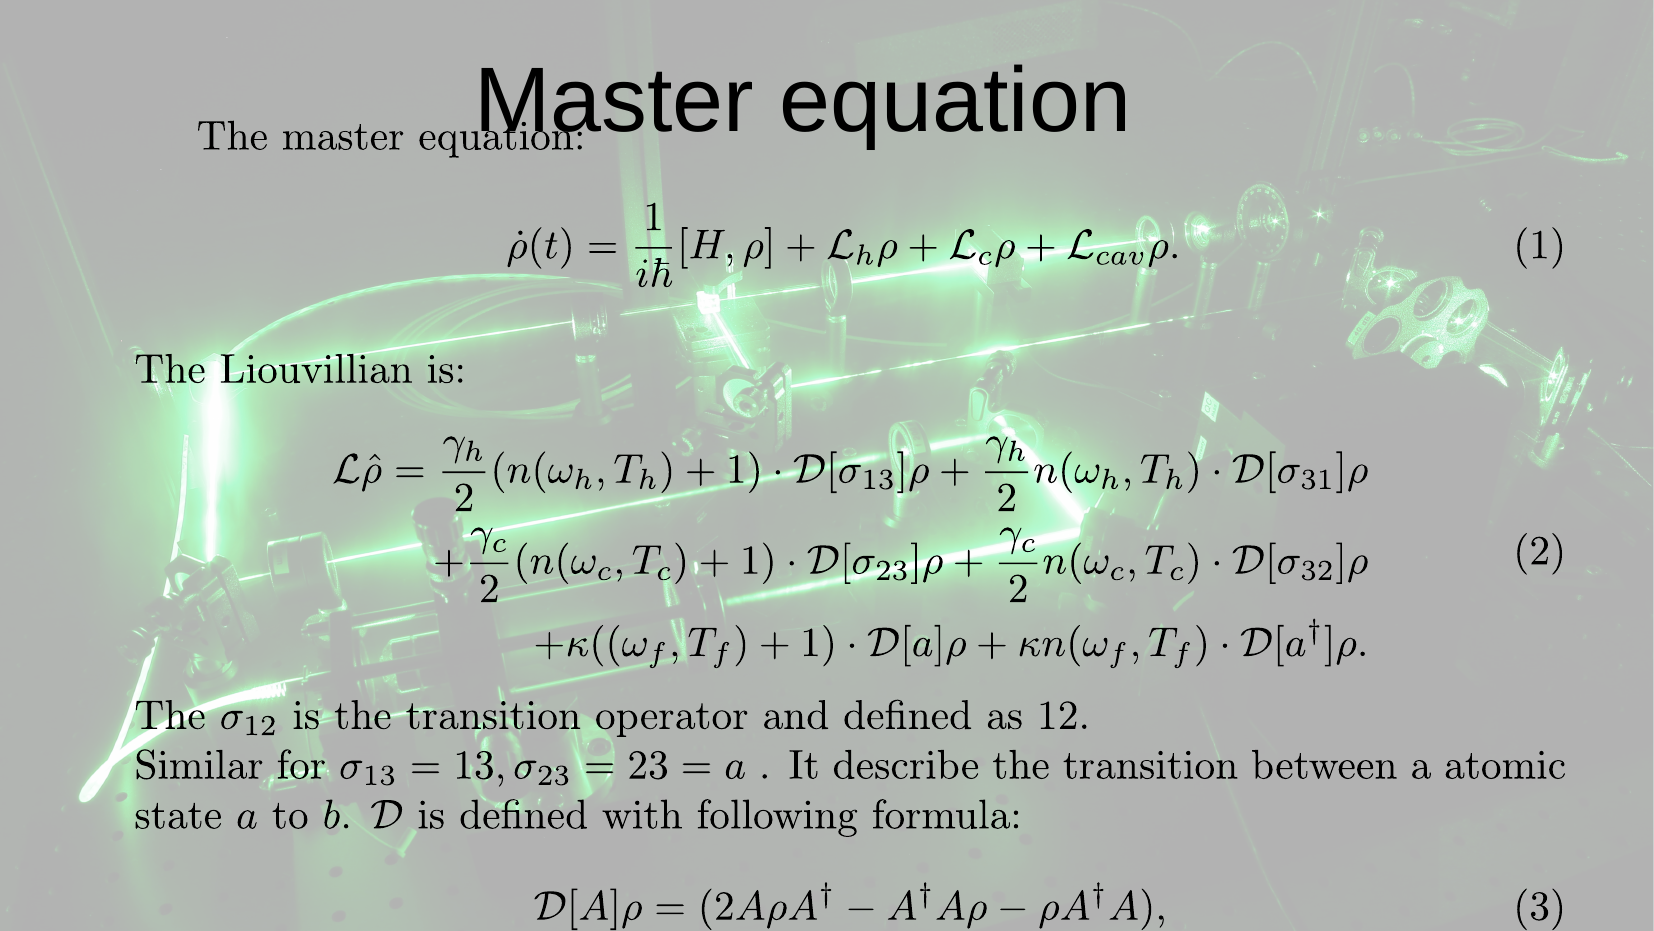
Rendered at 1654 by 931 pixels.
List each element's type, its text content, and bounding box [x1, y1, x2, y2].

text_box [803, 628, 818, 657]
text_box [1019, 637, 1041, 657]
text_box [1252, 749, 1273, 780]
text_box [688, 627, 717, 657]
text_box [978, 251, 992, 265]
text_box [598, 478, 604, 491]
text_box [1008, 710, 1022, 730]
text_box [1167, 753, 1181, 780]
text_box [1174, 641, 1190, 669]
text_box [1348, 464, 1368, 492]
text_box [1318, 560, 1332, 580]
text_box [370, 364, 390, 384]
text_box [690, 229, 726, 259]
text_box [1071, 542, 1082, 584]
text_box [1061, 889, 1090, 920]
text_box [1537, 760, 1547, 779]
text_box [762, 542, 773, 584]
text_box [609, 624, 620, 667]
text_box [636, 268, 648, 288]
text_box [919, 882, 931, 909]
text_box [535, 451, 546, 494]
text_box [351, 700, 373, 729]
text_box [1552, 227, 1563, 269]
text_box [1278, 555, 1301, 575]
text_box [204, 809, 221, 829]
text_box [1145, 545, 1174, 574]
text_box [1133, 651, 1139, 665]
text_box [531, 130, 550, 151]
text_box [1008, 440, 1025, 462]
text_box [534, 891, 566, 920]
text_box [1032, 760, 1049, 780]
text_box [686, 458, 715, 487]
text_box [1517, 227, 1527, 269]
text_box [561, 227, 571, 269]
text_box [530, 555, 554, 575]
text_box [571, 888, 578, 931]
text_box [456, 750, 471, 779]
text_box [538, 765, 552, 785]
text_box [716, 892, 733, 920]
text_box [596, 710, 615, 730]
text_box [158, 760, 168, 779]
text_box [877, 240, 898, 268]
text_box [475, 750, 493, 780]
text_box [978, 631, 1006, 660]
text_box [629, 750, 646, 779]
text_box [324, 364, 334, 383]
text_box [1531, 536, 1548, 565]
text_box [419, 130, 436, 151]
text_box [1148, 240, 1169, 268]
text_box [616, 569, 622, 582]
text_box [876, 560, 890, 580]
text_box [358, 364, 368, 383]
text_box [443, 436, 466, 464]
text_box [261, 715, 275, 736]
text_box [198, 121, 226, 150]
text_box [498, 774, 504, 787]
text_box [1552, 888, 1563, 931]
text_box [697, 799, 712, 829]
text_box [514, 760, 537, 780]
text_box [531, 227, 542, 269]
text_box [999, 527, 1022, 555]
text_box [844, 542, 851, 584]
text_box [1286, 637, 1306, 657]
text_box [1034, 464, 1057, 484]
text_box [460, 710, 481, 729]
text_box [1338, 760, 1355, 780]
text_box [1309, 760, 1338, 780]
text_box [1532, 230, 1547, 259]
text_box [773, 810, 802, 829]
text_box [659, 710, 674, 729]
text_box [170, 760, 203, 779]
text_box [480, 574, 498, 603]
text_box [246, 715, 258, 736]
text_box [954, 549, 983, 578]
text_box [1320, 469, 1331, 489]
text_box [168, 809, 188, 829]
text_box [1232, 545, 1264, 574]
text_box [1269, 451, 1276, 494]
text_box [807, 700, 829, 730]
text_box [616, 710, 638, 737]
text_box [1336, 451, 1342, 494]
text_box [324, 799, 340, 829]
text_box [418, 810, 428, 829]
text_box [354, 124, 368, 151]
text_box [544, 232, 558, 259]
text_box [743, 240, 764, 268]
text_box [406, 703, 420, 730]
text_box [237, 810, 257, 829]
text_box [248, 760, 263, 779]
text_box [507, 464, 531, 484]
text_box [334, 703, 348, 730]
text_box [727, 253, 733, 267]
text_box [875, 760, 889, 780]
text_box [389, 131, 404, 150]
text_box [438, 131, 459, 158]
text_box [701, 888, 712, 931]
text_box [558, 542, 569, 584]
text_box [911, 542, 917, 584]
text_box [1240, 627, 1272, 657]
text_box [204, 760, 214, 779]
text_box [136, 749, 156, 780]
text_box [657, 567, 671, 581]
text_box [1552, 533, 1563, 575]
text_box [289, 809, 308, 829]
text_box [554, 765, 569, 786]
text_box [908, 710, 930, 729]
text_box [538, 710, 557, 730]
text_box [967, 901, 987, 929]
text_box [369, 453, 381, 461]
text_box [165, 353, 187, 383]
text_box [1039, 901, 1060, 929]
text_box [1117, 760, 1139, 779]
text_box [310, 760, 325, 779]
text_box [1357, 760, 1374, 780]
text_box [995, 240, 1015, 268]
text_box [1111, 251, 1127, 265]
text_box [852, 555, 875, 575]
text_box [535, 631, 564, 660]
text_box [1062, 451, 1072, 494]
text_box [439, 710, 459, 730]
text_box [499, 710, 509, 729]
text_box [1129, 251, 1144, 265]
text_box [439, 364, 454, 384]
text_box [788, 889, 818, 920]
text_box [1059, 701, 1077, 729]
text_box [906, 810, 921, 829]
text_box [1184, 760, 1194, 779]
text_box [1530, 892, 1549, 921]
text_box [347, 353, 357, 383]
text_box [301, 364, 322, 384]
text_box [547, 809, 564, 829]
text_box [857, 244, 873, 265]
text_box [1042, 637, 1065, 657]
text_box [879, 469, 893, 490]
text_box [804, 753, 818, 780]
text_box [1294, 753, 1308, 780]
text_box [422, 710, 437, 729]
text_box [1216, 760, 1238, 779]
text_box [1109, 889, 1138, 920]
text_box [483, 130, 503, 151]
text_box [1141, 888, 1152, 931]
text_box [216, 749, 226, 779]
text_box [1232, 454, 1264, 483]
text_box [593, 624, 604, 667]
text_box [905, 624, 911, 667]
text_box [926, 760, 936, 779]
text_box [258, 364, 277, 384]
text_box [713, 641, 730, 669]
text_box [991, 809, 1010, 829]
text_box [807, 545, 839, 574]
text_box [1110, 641, 1126, 669]
text_box [760, 631, 789, 660]
text_box [735, 624, 746, 667]
text_box [455, 483, 473, 512]
text_box [602, 810, 632, 829]
text_box [293, 710, 303, 729]
text_box [646, 202, 661, 231]
text_box [519, 131, 529, 150]
text_box [649, 641, 666, 669]
text_box [559, 710, 581, 729]
text_box [1158, 915, 1164, 928]
text_box [1170, 567, 1184, 581]
text_box [493, 538, 506, 553]
title Master equation [59, 21, 1548, 178]
text_box [941, 458, 969, 487]
text_box [885, 809, 904, 829]
text_box [524, 810, 546, 829]
text_box [1276, 760, 1293, 780]
text_box [696, 703, 710, 730]
text_box [391, 364, 412, 383]
text_box [767, 901, 787, 929]
text_box [632, 545, 662, 574]
text_box [483, 710, 497, 730]
text_box [764, 227, 771, 269]
text_box [459, 131, 481, 151]
text_box [1277, 624, 1284, 667]
text_box [483, 809, 500, 829]
text_box [277, 749, 292, 779]
text_box [1308, 618, 1320, 646]
text_box [575, 468, 592, 490]
text_box [910, 760, 925, 779]
text_box [956, 810, 978, 829]
text_box [335, 353, 345, 383]
text_box [227, 120, 249, 150]
text_box [1445, 760, 1465, 780]
text_box [1149, 627, 1178, 657]
text_box [936, 889, 965, 920]
text_box [548, 464, 573, 484]
text_box [815, 810, 837, 829]
text_box [985, 436, 1008, 464]
text_box [1348, 555, 1368, 583]
text_box [1070, 624, 1080, 667]
text_box [1301, 469, 1316, 490]
text_box [579, 889, 609, 920]
text_box [736, 889, 765, 920]
text_box [1166, 468, 1183, 490]
text_box [909, 234, 937, 262]
text_box [1196, 624, 1206, 667]
text_box [1549, 760, 1565, 780]
text_box [979, 799, 989, 829]
text_box [946, 637, 966, 666]
text_box [494, 451, 505, 494]
text_box [913, 637, 933, 657]
text_box [749, 451, 759, 494]
text_box [838, 809, 858, 837]
text_box [827, 229, 854, 260]
text_box [891, 760, 908, 780]
text_box [290, 760, 309, 780]
text_box [1063, 753, 1077, 780]
text_box [1301, 560, 1316, 581]
text_box [784, 710, 806, 729]
text_box [151, 802, 165, 829]
text_box [725, 760, 745, 780]
text_box [567, 637, 589, 657]
text_box [501, 799, 523, 829]
text_box [365, 765, 377, 785]
text_box [733, 710, 748, 729]
text_box [1375, 760, 1397, 779]
text_box [188, 364, 205, 384]
text_box [527, 710, 537, 729]
text_box [1517, 888, 1527, 931]
text_box [729, 455, 744, 483]
text_box [644, 802, 658, 829]
text_box [1336, 637, 1357, 666]
text_box [639, 468, 656, 490]
text_box [503, 124, 517, 151]
text_box [1102, 468, 1119, 490]
text_box [1188, 542, 1198, 584]
text_box [731, 799, 741, 829]
text_box [1040, 701, 1055, 729]
text_box [135, 700, 163, 729]
text_box [1129, 569, 1135, 582]
text_box [510, 703, 524, 730]
text_box [909, 464, 929, 492]
text_box [283, 131, 316, 150]
text_box [1412, 760, 1431, 780]
text_box [228, 760, 247, 780]
text_box [950, 700, 972, 730]
text_box [380, 765, 395, 786]
text_box [1156, 760, 1166, 779]
text_box [1324, 624, 1331, 667]
text_box [649, 750, 668, 780]
text_box [922, 810, 956, 829]
text_box [743, 546, 758, 574]
text_box [374, 710, 391, 730]
text_box [681, 227, 688, 269]
text_box [1067, 229, 1094, 260]
text_box [873, 799, 887, 829]
text_box [1517, 533, 1527, 575]
text_box [839, 464, 862, 484]
text_box [712, 710, 732, 730]
text_box [1009, 749, 1031, 779]
text_box [833, 749, 855, 780]
text_box [1022, 538, 1035, 553]
text_box [934, 624, 941, 667]
text_box [1188, 451, 1198, 494]
text_box [427, 364, 437, 383]
text_box [338, 130, 353, 151]
text_box [962, 760, 979, 780]
text_box [1074, 464, 1100, 484]
text_box [823, 624, 833, 667]
text_box [1096, 760, 1116, 780]
text_box [710, 809, 729, 829]
text_box [370, 130, 387, 151]
text_box [672, 651, 678, 665]
text_box [998, 483, 1015, 512]
text_box [993, 753, 1007, 780]
text_box [610, 888, 617, 931]
text_box [165, 700, 187, 729]
text_box [470, 527, 493, 555]
text_box [435, 549, 463, 578]
text_box [923, 555, 943, 583]
text_box [250, 130, 267, 151]
text_box [931, 710, 948, 730]
text_box [552, 131, 574, 150]
text_box [651, 257, 673, 288]
text_box [460, 799, 481, 829]
text_box [188, 802, 202, 829]
text_box [764, 710, 783, 730]
text_box [246, 364, 256, 383]
text_box [1043, 555, 1067, 575]
text_box [742, 799, 753, 829]
text_box [949, 229, 976, 260]
text_box [885, 699, 907, 729]
text_box [622, 901, 642, 929]
text_box [1125, 478, 1131, 491]
text_box [803, 810, 813, 829]
text_box [1195, 760, 1214, 780]
text_box [754, 809, 773, 829]
text_box [614, 454, 643, 483]
text_box [633, 810, 643, 829]
text_box [1465, 753, 1479, 780]
text_box [1111, 567, 1124, 581]
text_box [1502, 760, 1536, 779]
text_box [279, 364, 301, 384]
text_box [1278, 464, 1301, 484]
text_box [641, 710, 658, 730]
text_box [856, 760, 873, 780]
text_box [700, 549, 729, 578]
text_box [787, 234, 815, 262]
text_box [566, 799, 587, 829]
text_box [1082, 637, 1108, 657]
text_box [430, 809, 444, 829]
text_box [466, 440, 483, 462]
text_box [371, 800, 403, 829]
text_box [793, 454, 825, 483]
text_box [830, 451, 837, 494]
text_box [598, 567, 611, 581]
text_box [333, 453, 360, 484]
text_box [1096, 251, 1110, 265]
text_box [188, 710, 205, 730]
text_box [897, 451, 904, 494]
text_box [867, 627, 899, 657]
text_box [571, 555, 596, 575]
text_box [318, 130, 337, 151]
text_box [820, 882, 832, 909]
text_box [844, 700, 865, 730]
text_box [135, 354, 163, 383]
text_box [1009, 574, 1027, 603]
text_box [340, 760, 363, 780]
text_box [676, 710, 696, 730]
text_box [789, 750, 803, 779]
text_box [1140, 760, 1154, 780]
text_box [1482, 760, 1501, 780]
text_box [887, 889, 917, 920]
text_box [867, 710, 884, 730]
text_box [1027, 234, 1055, 262]
text_box [272, 802, 286, 829]
text_box [220, 354, 244, 383]
text_box [1083, 555, 1109, 575]
text_box [362, 464, 382, 492]
text_box [893, 560, 907, 581]
text_box [1141, 454, 1170, 483]
text_box [1336, 542, 1342, 584]
text_box [507, 240, 528, 268]
text_box [661, 451, 672, 494]
text_box [864, 469, 876, 489]
text_box [675, 542, 685, 584]
text_box [517, 542, 528, 584]
text_box [987, 710, 1007, 730]
text_box [1092, 882, 1104, 909]
text_box [221, 710, 244, 730]
text_box [305, 710, 319, 730]
text_box [622, 637, 647, 657]
text_box [1269, 542, 1276, 584]
text_box [660, 799, 682, 829]
text_box [135, 809, 150, 829]
text_box [937, 749, 959, 780]
text_box [1079, 760, 1094, 779]
